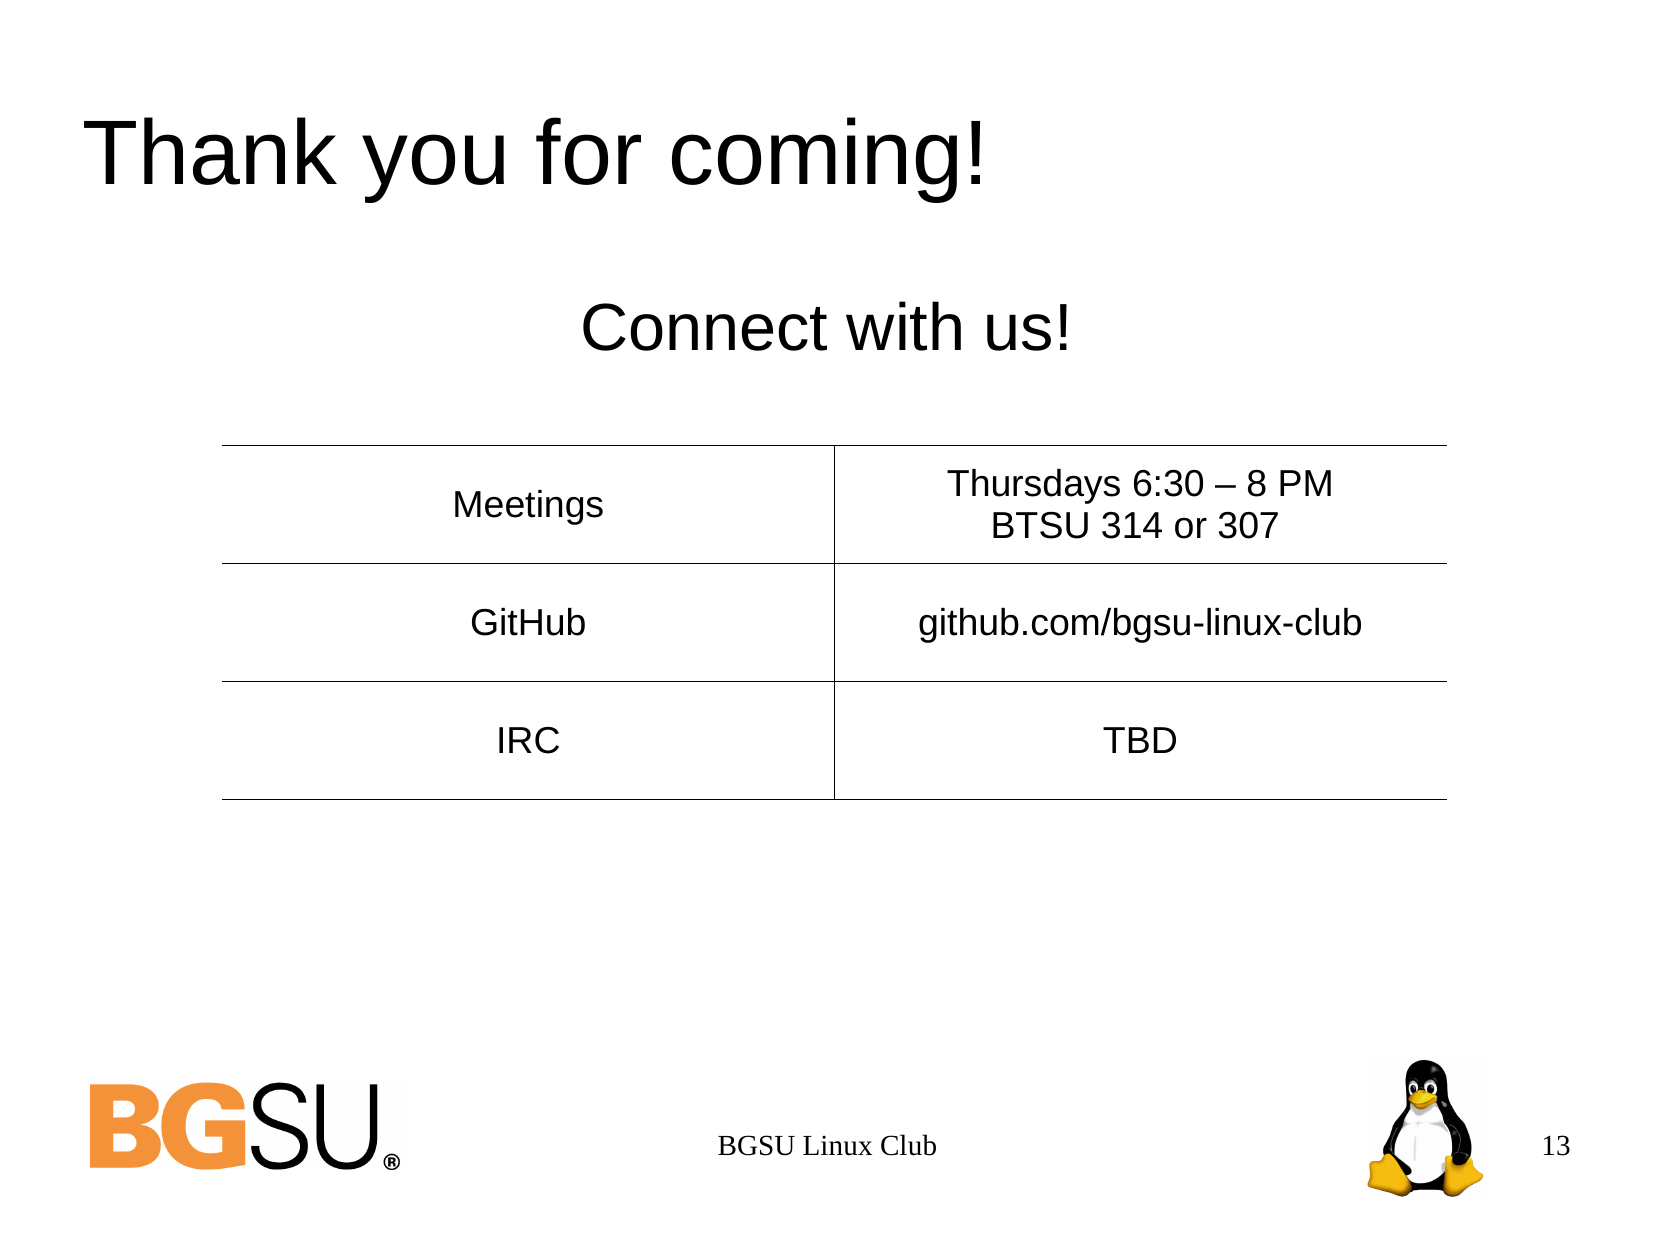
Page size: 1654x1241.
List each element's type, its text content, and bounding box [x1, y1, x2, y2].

table_cell github.com/bgsu-linux-club [835, 564, 1447, 681]
table_header Meetings [222, 446, 834, 563]
table_cell IRC [222, 682, 834, 799]
picture [90, 1082, 409, 1171]
table_cell GitHub [222, 564, 834, 681]
table_cell TBD [835, 682, 1447, 799]
title Thank you for coming! [82, 49, 1571, 257]
table_header Thursdays 6:30 – 8 PM BTSU 314 or 307 [835, 446, 1447, 563]
picture [1365, 1057, 1486, 1201]
subtitle Connect with us! [82, 290, 1571, 436]
